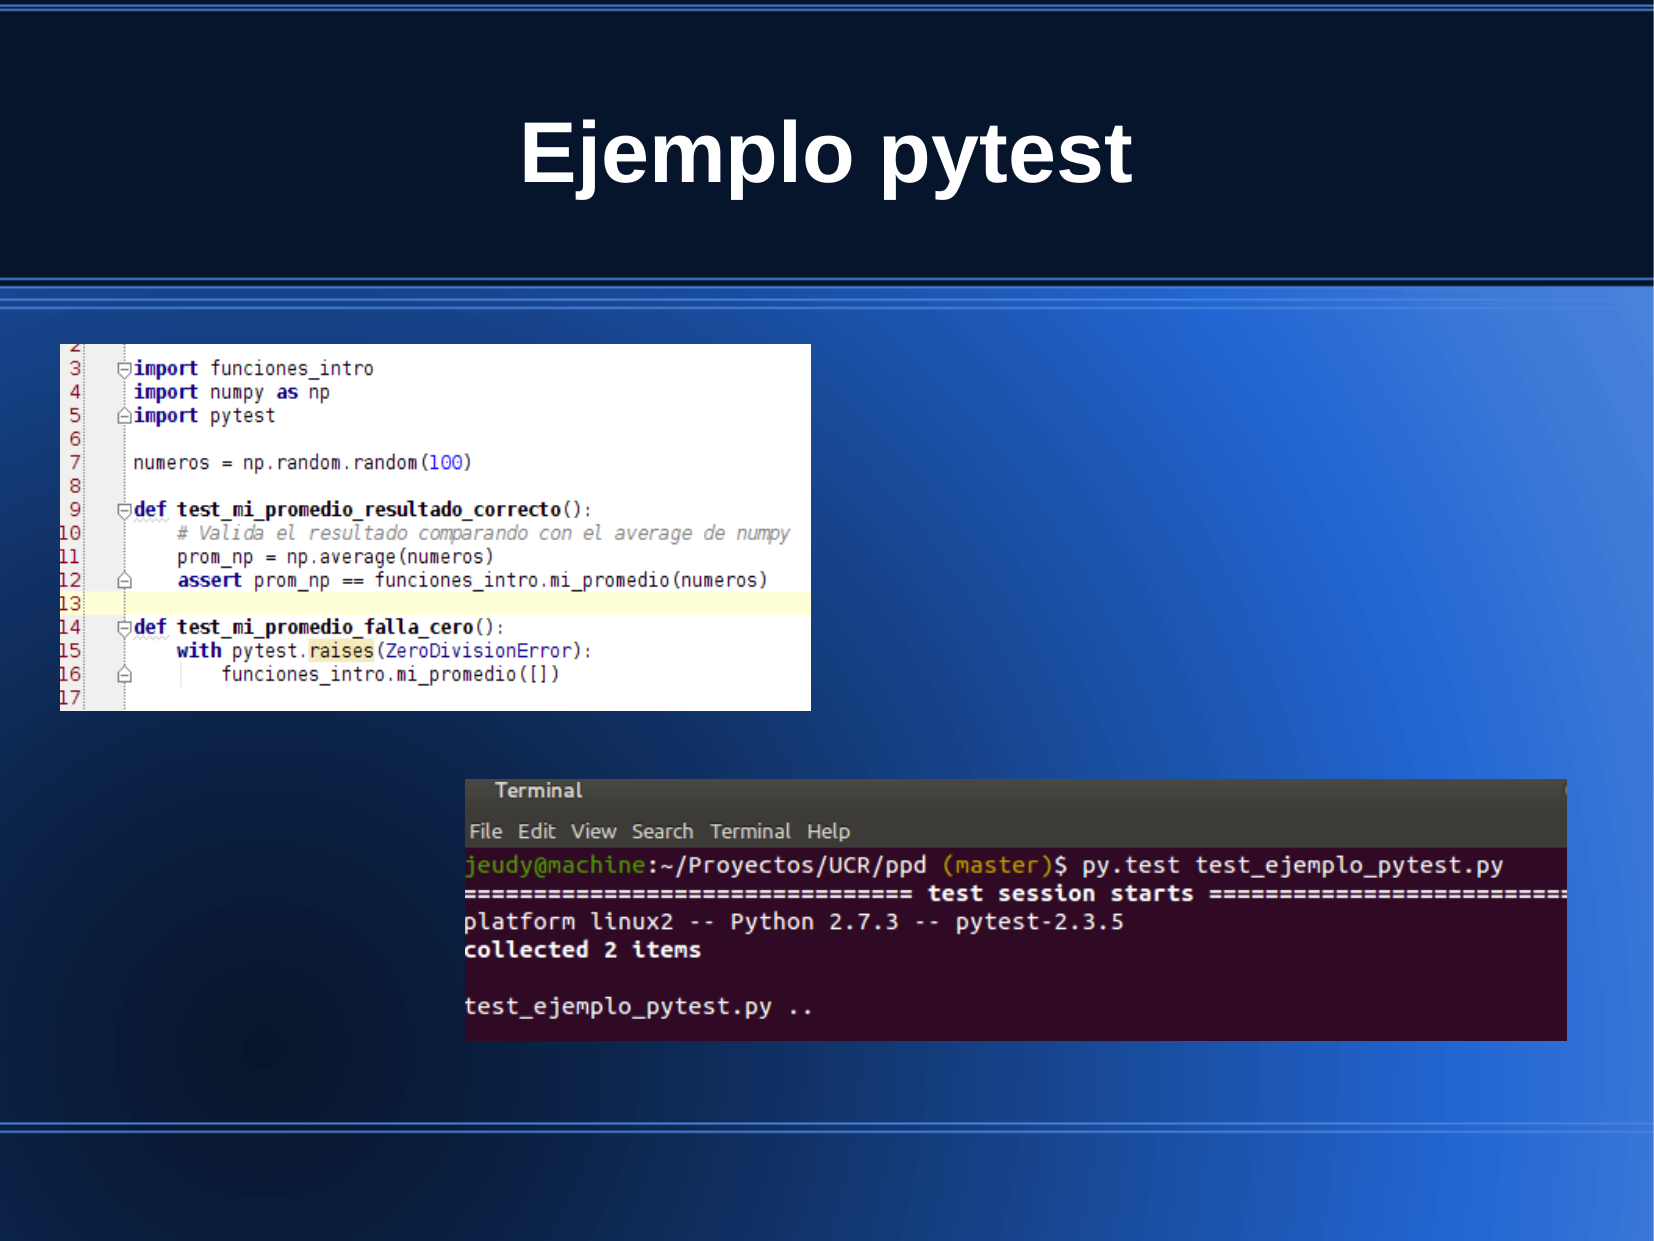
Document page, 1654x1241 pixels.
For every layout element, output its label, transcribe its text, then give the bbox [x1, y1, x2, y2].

picture [0, 0, 1654, 1241]
title Ejemplo pytest [82, 49, 1571, 257]
